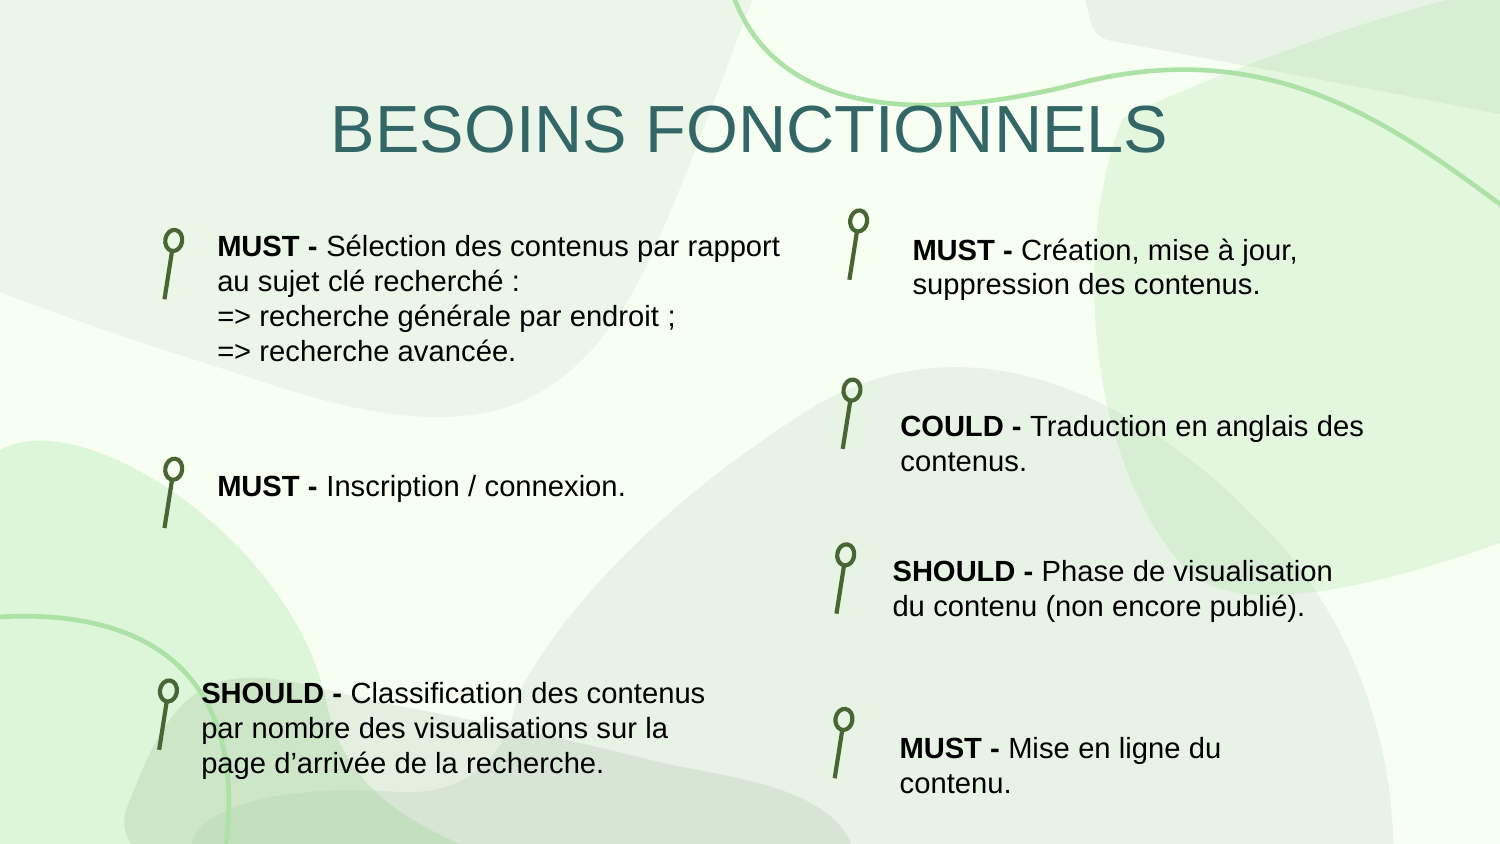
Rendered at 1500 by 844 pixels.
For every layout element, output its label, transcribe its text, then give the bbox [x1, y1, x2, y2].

text_box [157, 678, 179, 751]
text_box [162, 456, 185, 529]
text_box COULD - Traduction en anglais des contenus. [885, 391, 1419, 468]
text_box [840, 377, 863, 450]
title BESOINS FONCTIONNELS [118, 71, 1382, 180]
text_box [834, 542, 857, 614]
text_box [162, 227, 185, 300]
subtitle SHOULD - Phase de visualisation du contenu (non encore publié). [877, 537, 1367, 633]
text_box MUST - Inscription / connexion. [202, 452, 736, 528]
text_box [847, 208, 870, 281]
text_box [832, 706, 855, 779]
subtitle MUST - Mise en ligne du contenu. [884, 714, 1336, 790]
text_box MUST - Création, mise à jour, suppression des contenus. [897, 215, 1402, 292]
text_box MUST - Sélection des contenus par rapport au sujet clé recherché : => recherche générale par endroit ; => recherche avancée. [202, 211, 805, 496]
text_box SHOULD - Classification des contenus par nombre des visualisations sur la page d’arrivée de la recherche. [186, 659, 736, 790]
